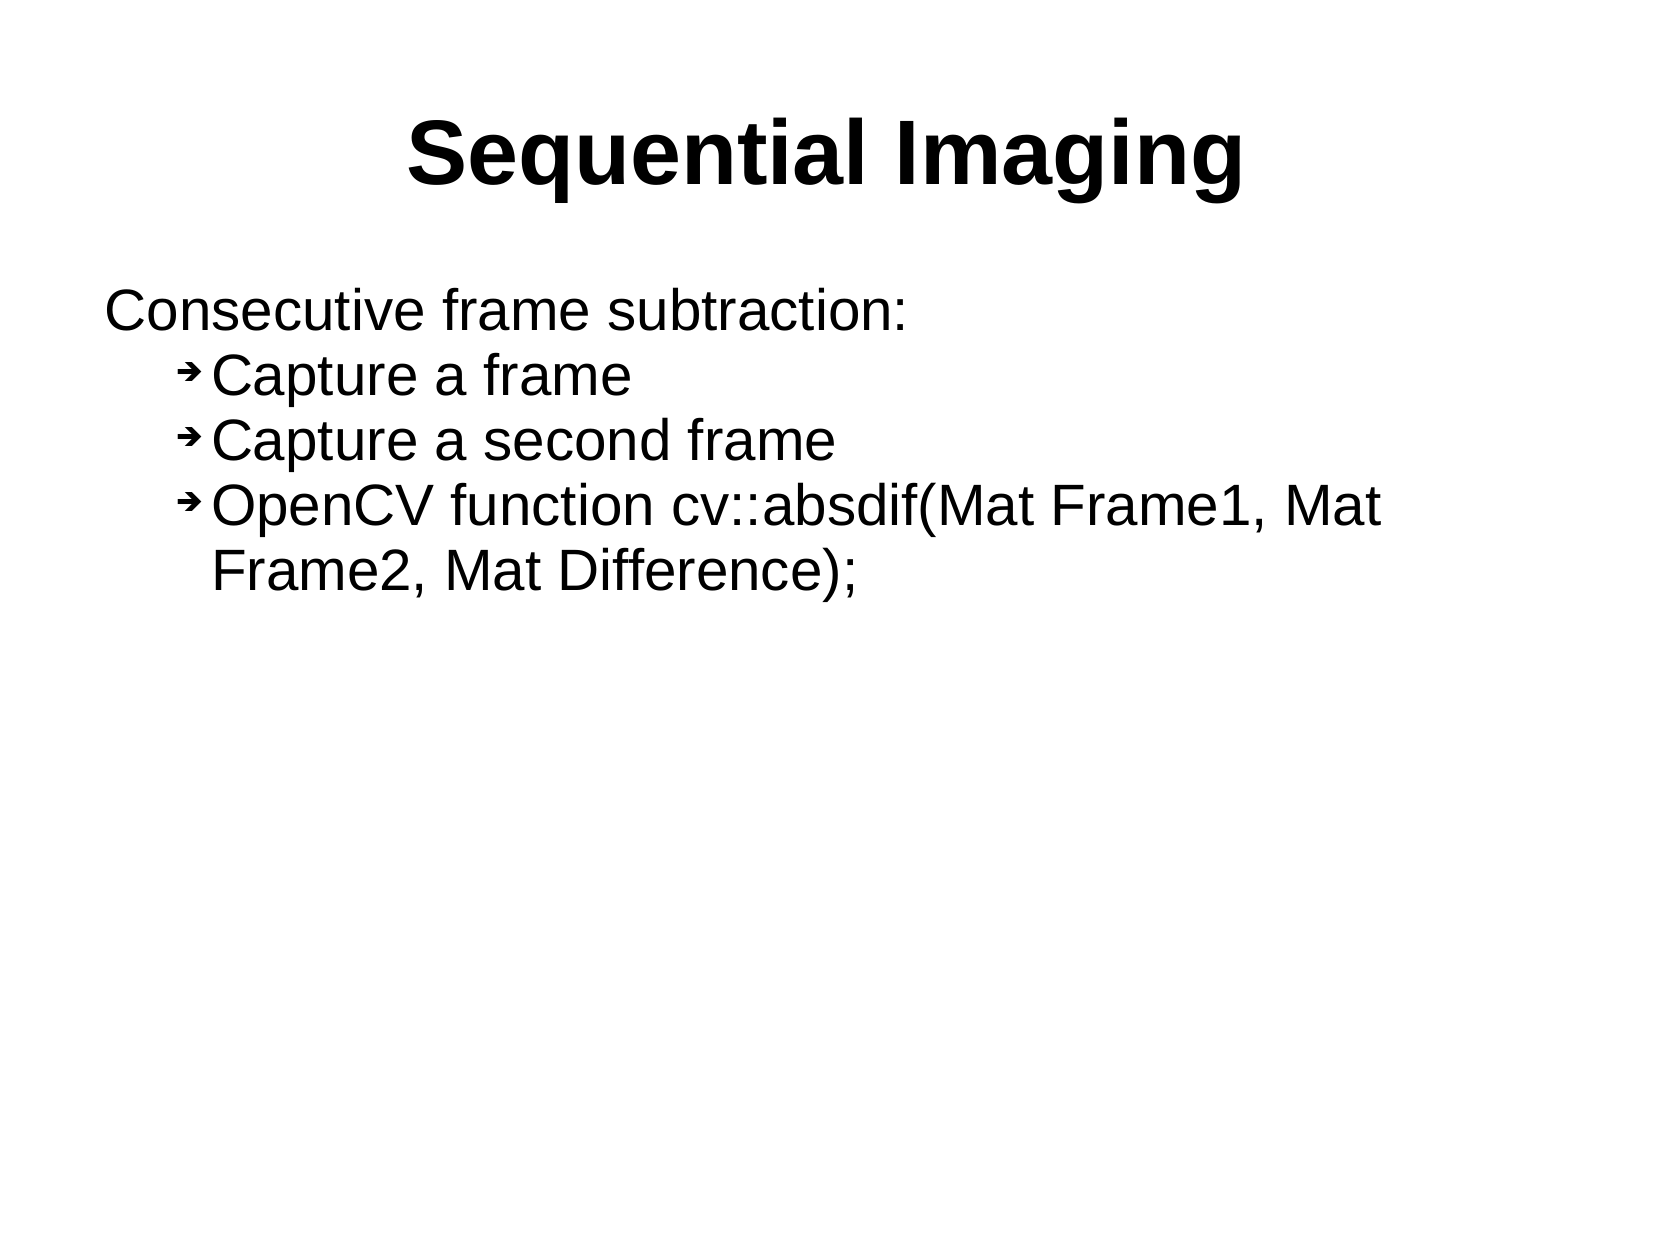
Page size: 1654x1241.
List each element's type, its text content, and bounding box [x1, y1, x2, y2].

title Sequential Imaging [82, 49, 1571, 257]
text_box Consecutive frame subtraction: Capture a frame Capture a second frame OpenCV function cv::absdif(Mat Frame1, Mat Frame2, Mat Difference); [90, 270, 1591, 612]
